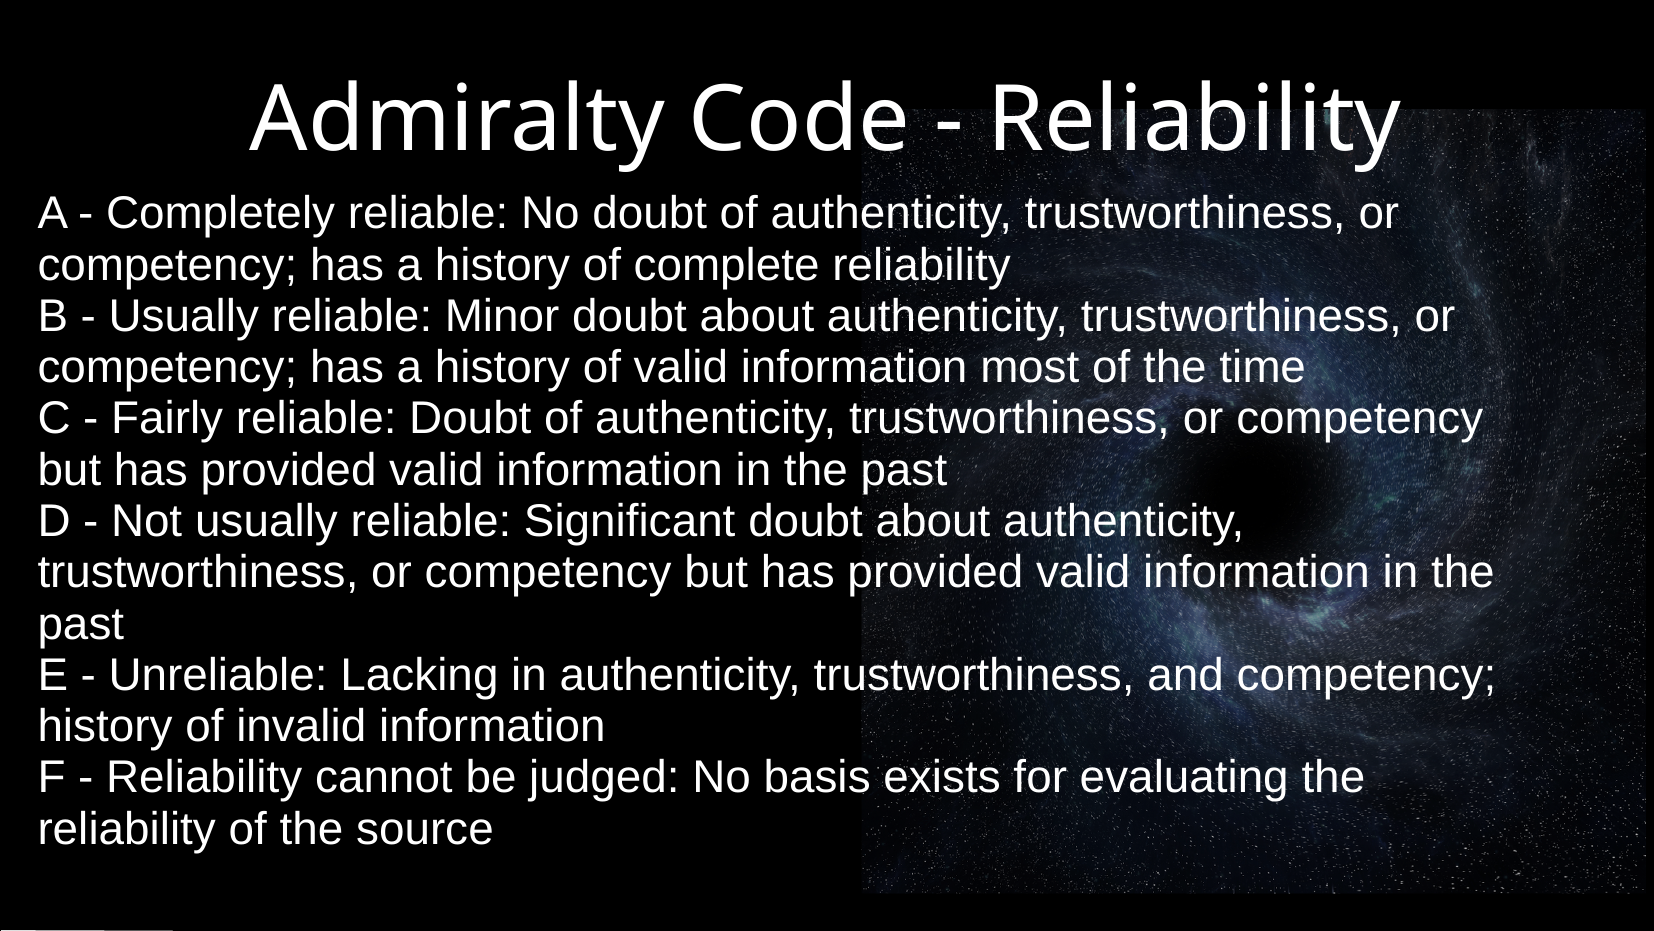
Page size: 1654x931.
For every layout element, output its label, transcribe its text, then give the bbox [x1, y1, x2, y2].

picture [818, 75, 1654, 931]
title Admiralty Code - Reliability [82, 37, 1571, 193]
subtitle A - Completely reliable: No doubt of authenticity, trustworthiness, or competency; has a history of complete reliability B - Usually reliable: Minor doubt about authenticity, trustworthiness, or competency; has a history of valid information most of the time C - Fairly reliable: Doubt of authenticity, trustworthiness, or competency but has provided valid information in the past D - Not usually reliable: Significant doubt about authenticity, trustworthiness, or competency but has provided valid information in the past E - Unreliable: Lacking in authenticity, trustworthiness, and competency; history of invalid information F - Reliability cannot be judged: No basis exists for evaluating the reliability of the source [37, 187, 1526, 854]
text_box [0, 0, 1654, 931]
